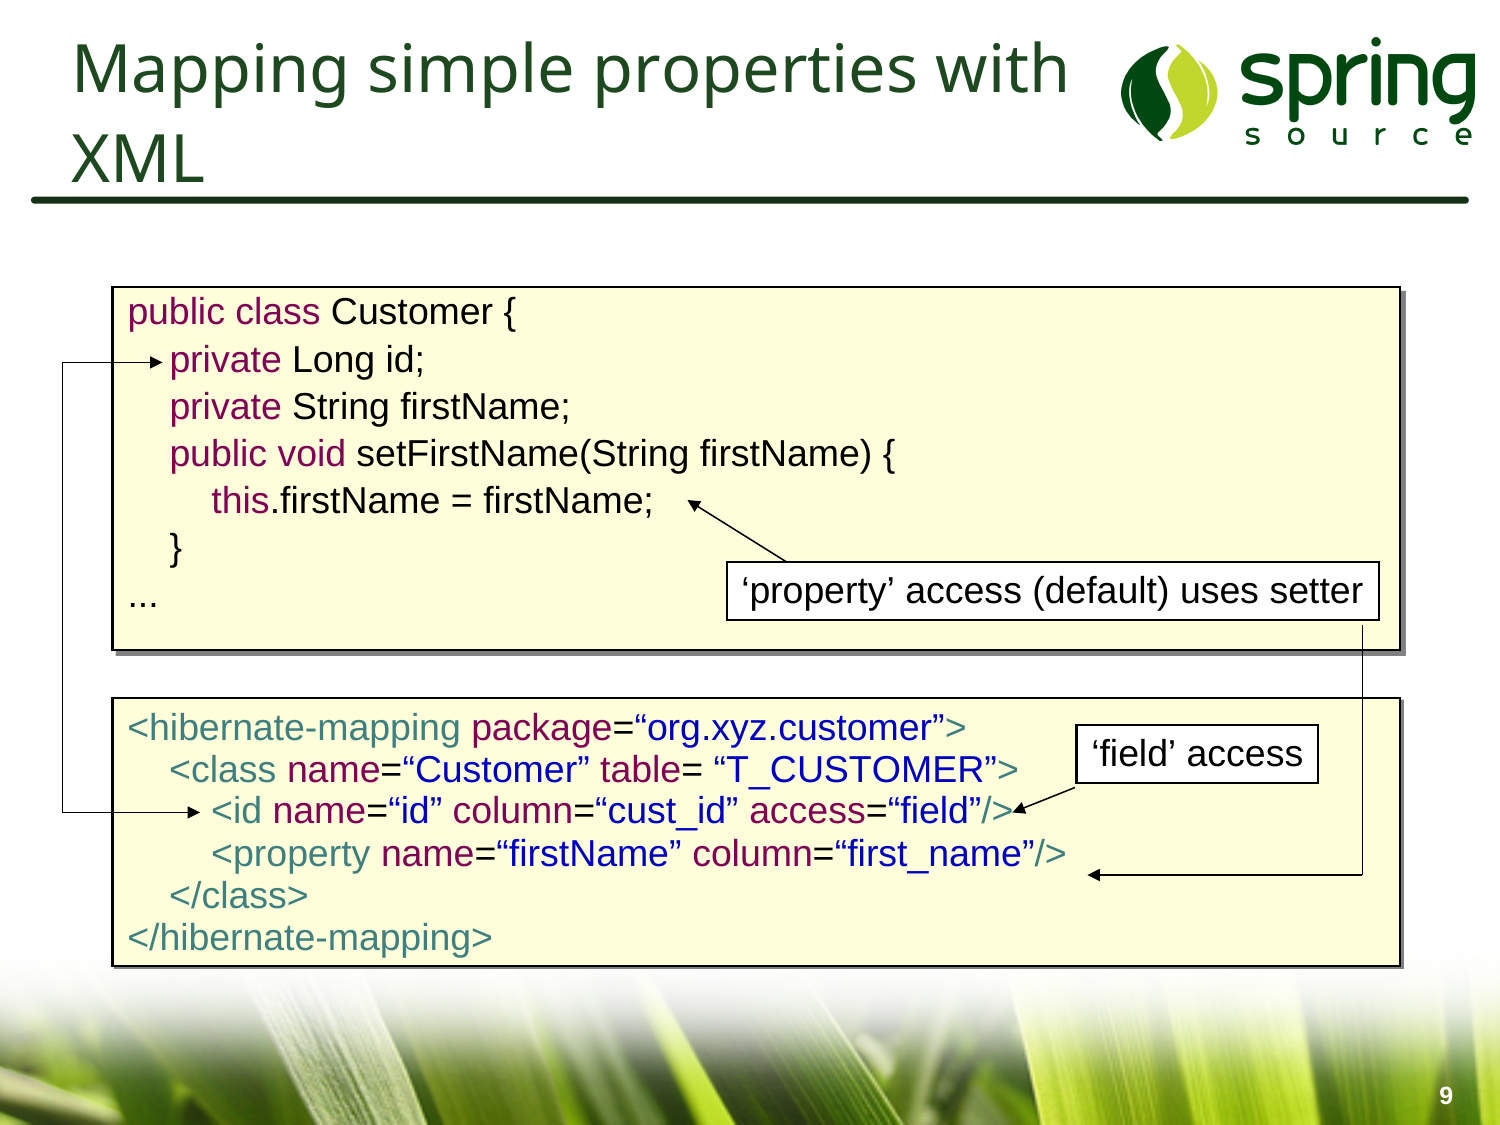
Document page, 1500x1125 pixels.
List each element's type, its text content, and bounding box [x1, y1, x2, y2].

text_box ‘field’ access [1076, 725, 1319, 783]
picture [0, 944, 1500, 1125]
text_box <hibernate-mapping package=“org.xyz.customer”> <class name=“Customer” table= “T_CUSTOMER”> <id name=“id” column=“cust_id” access=“field”/> <property name=“firstName” column=“first_name”/> </class> </hibernate-mapping> [112, 698, 1401, 966]
title Mapping simple properties with XML [56, 13, 1089, 191]
picture [1121, 37, 1475, 145]
text_box ‘property’ access (default) uses setter [726, 562, 1379, 620]
list public class Customer { private Long id; private String firstName; public void setFirstName(String firstName) { this.firstName = firstName; } ... [112, 287, 1401, 651]
